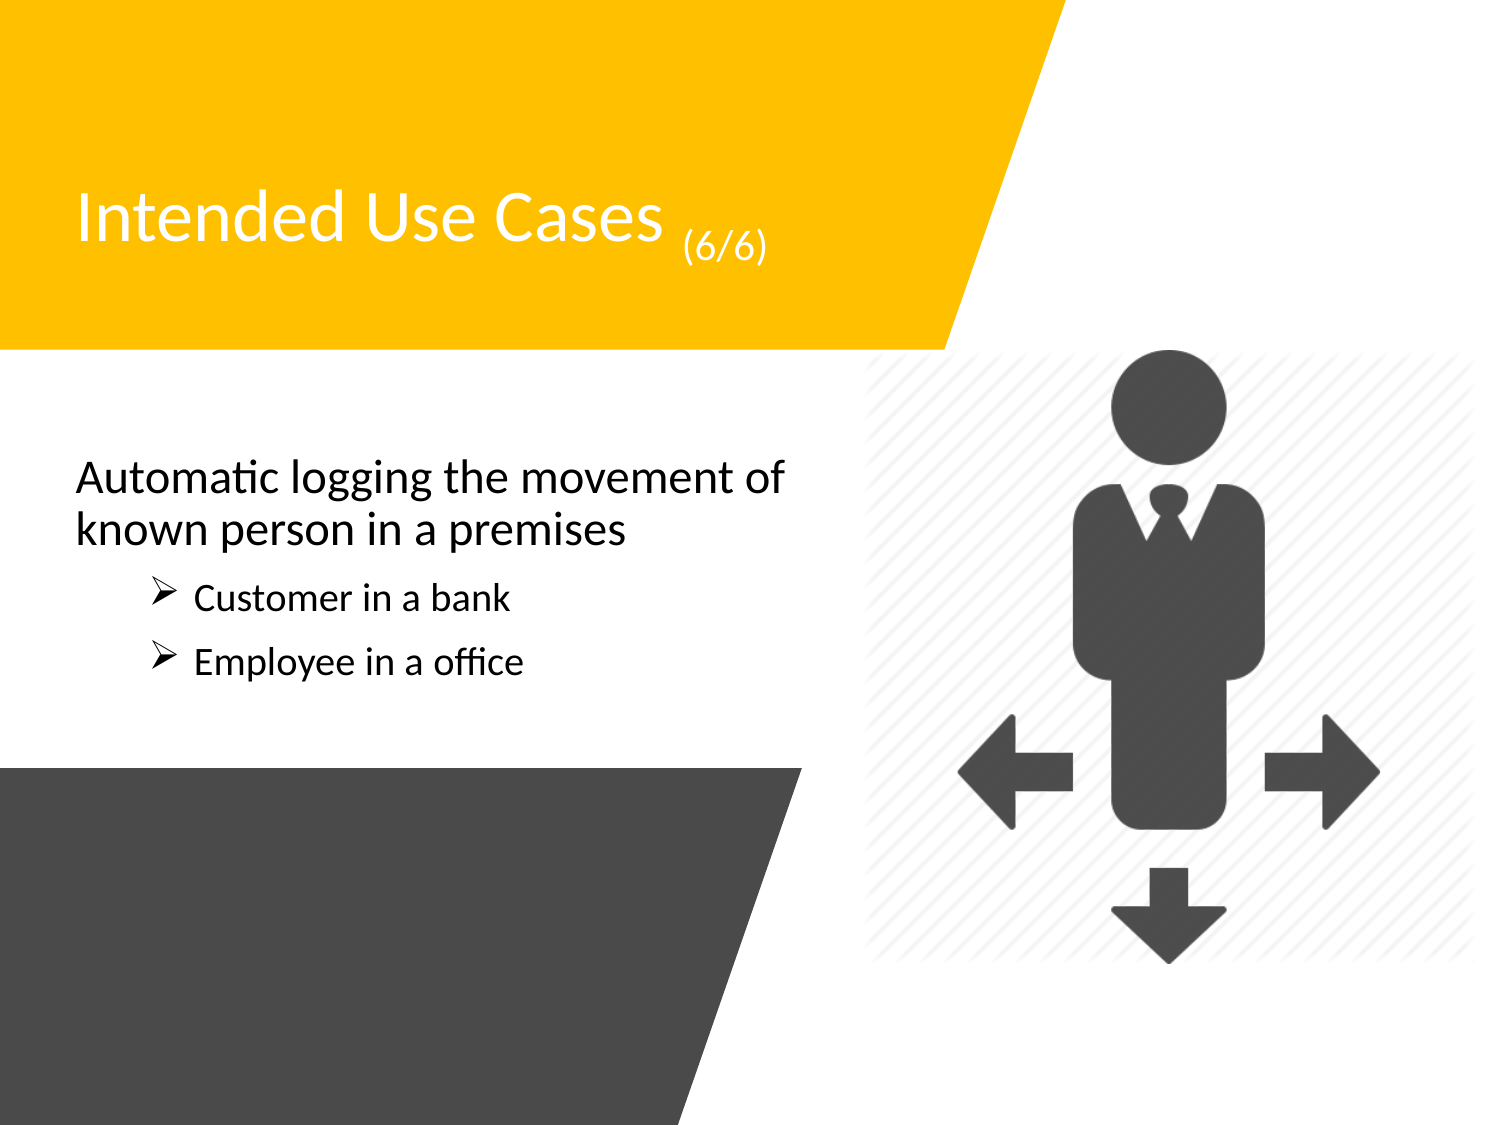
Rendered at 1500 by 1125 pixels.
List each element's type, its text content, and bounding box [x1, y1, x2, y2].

list Automatic logging the movement of known person in a premises Customer in a bank Employee in a office [60, 444, 862, 692]
title Intended Use Cases (6/6) [60, 161, 977, 268]
text_box [0, 768, 802, 1125]
text_box [0, 0, 1066, 350]
picture [862, 350, 1476, 964]
